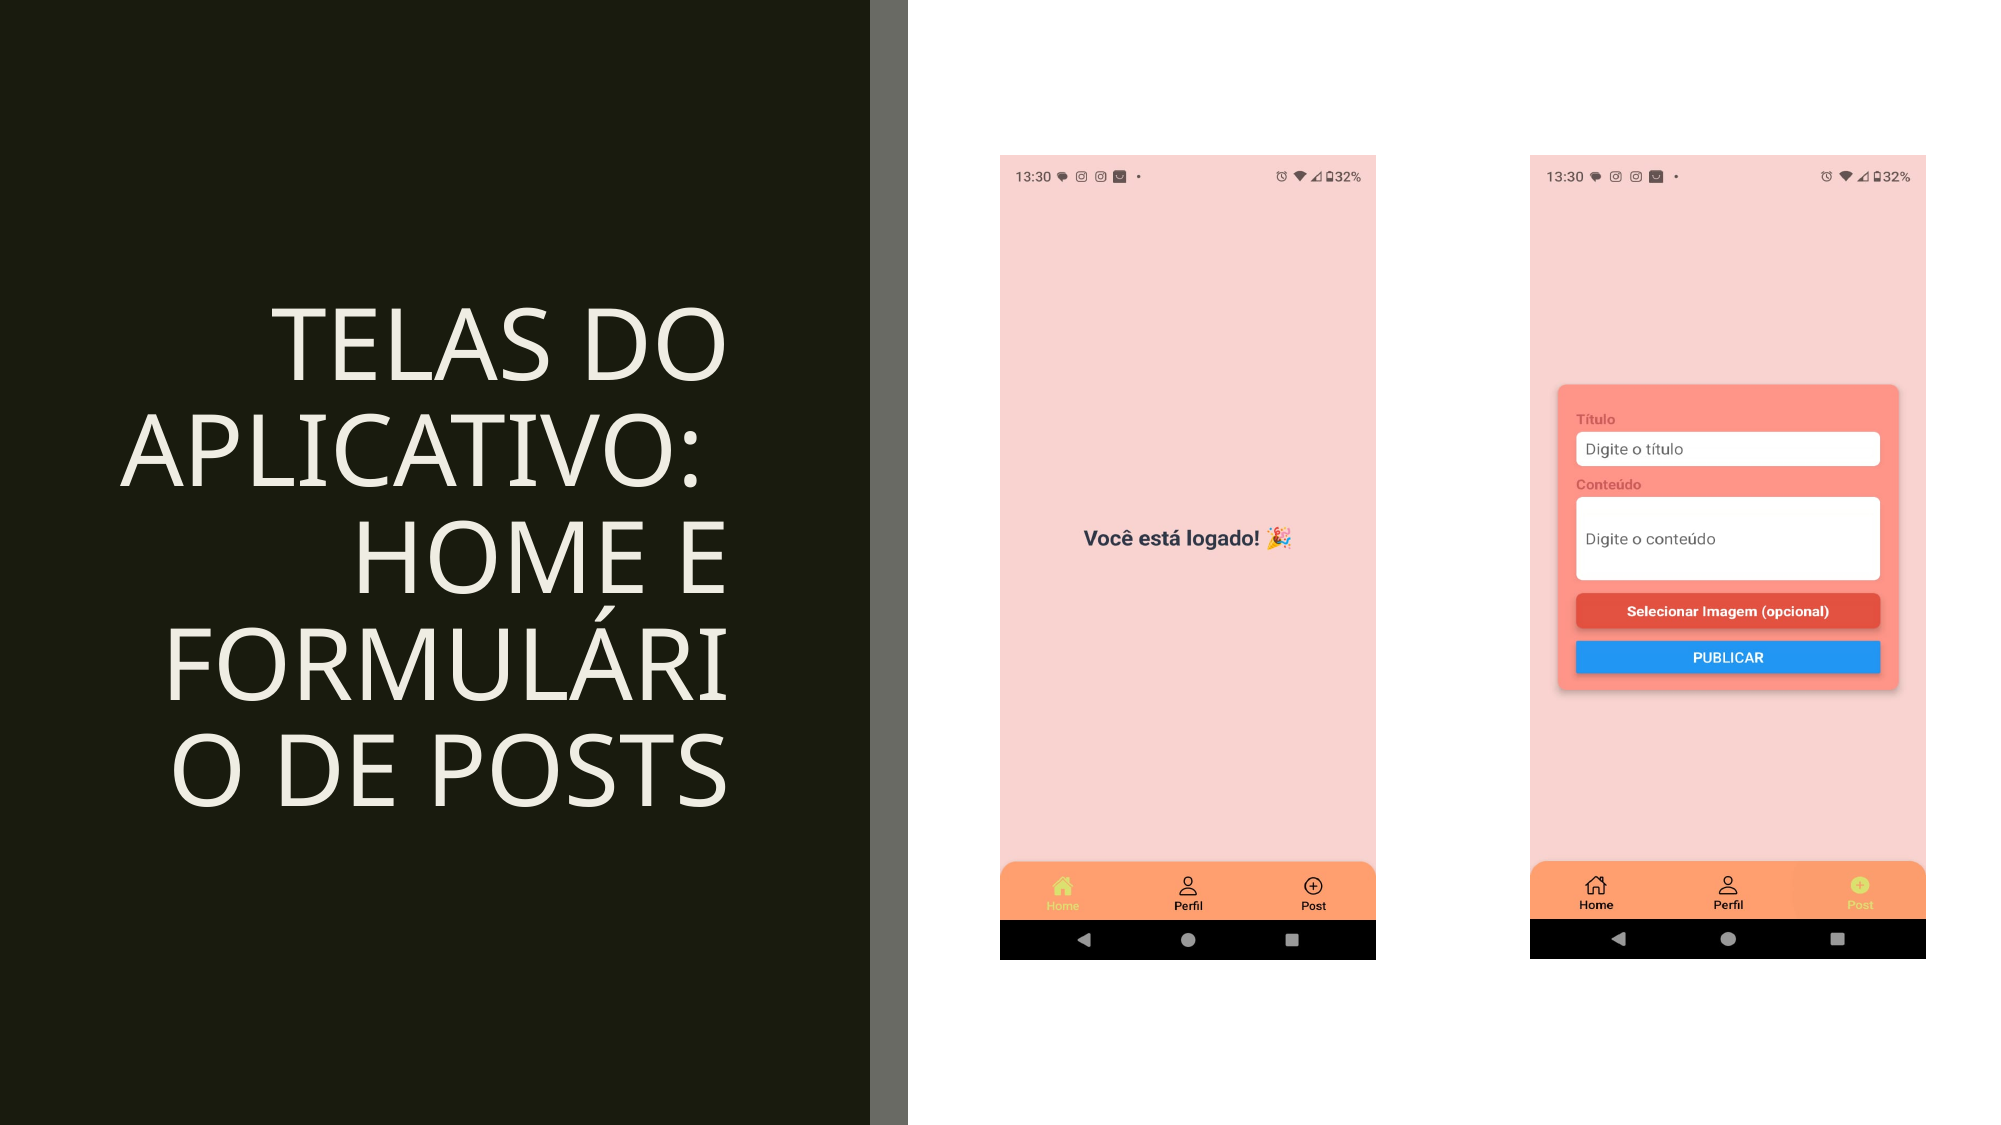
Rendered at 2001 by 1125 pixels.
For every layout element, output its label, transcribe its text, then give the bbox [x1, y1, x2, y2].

picture [1000, 155, 1376, 960]
text_box [0, 0, 908, 1125]
title TELAS DO APLICATIVO: HOME E FORMULÁRIO DE POSTS [105, 129, 765, 994]
picture [1530, 155, 1926, 959]
